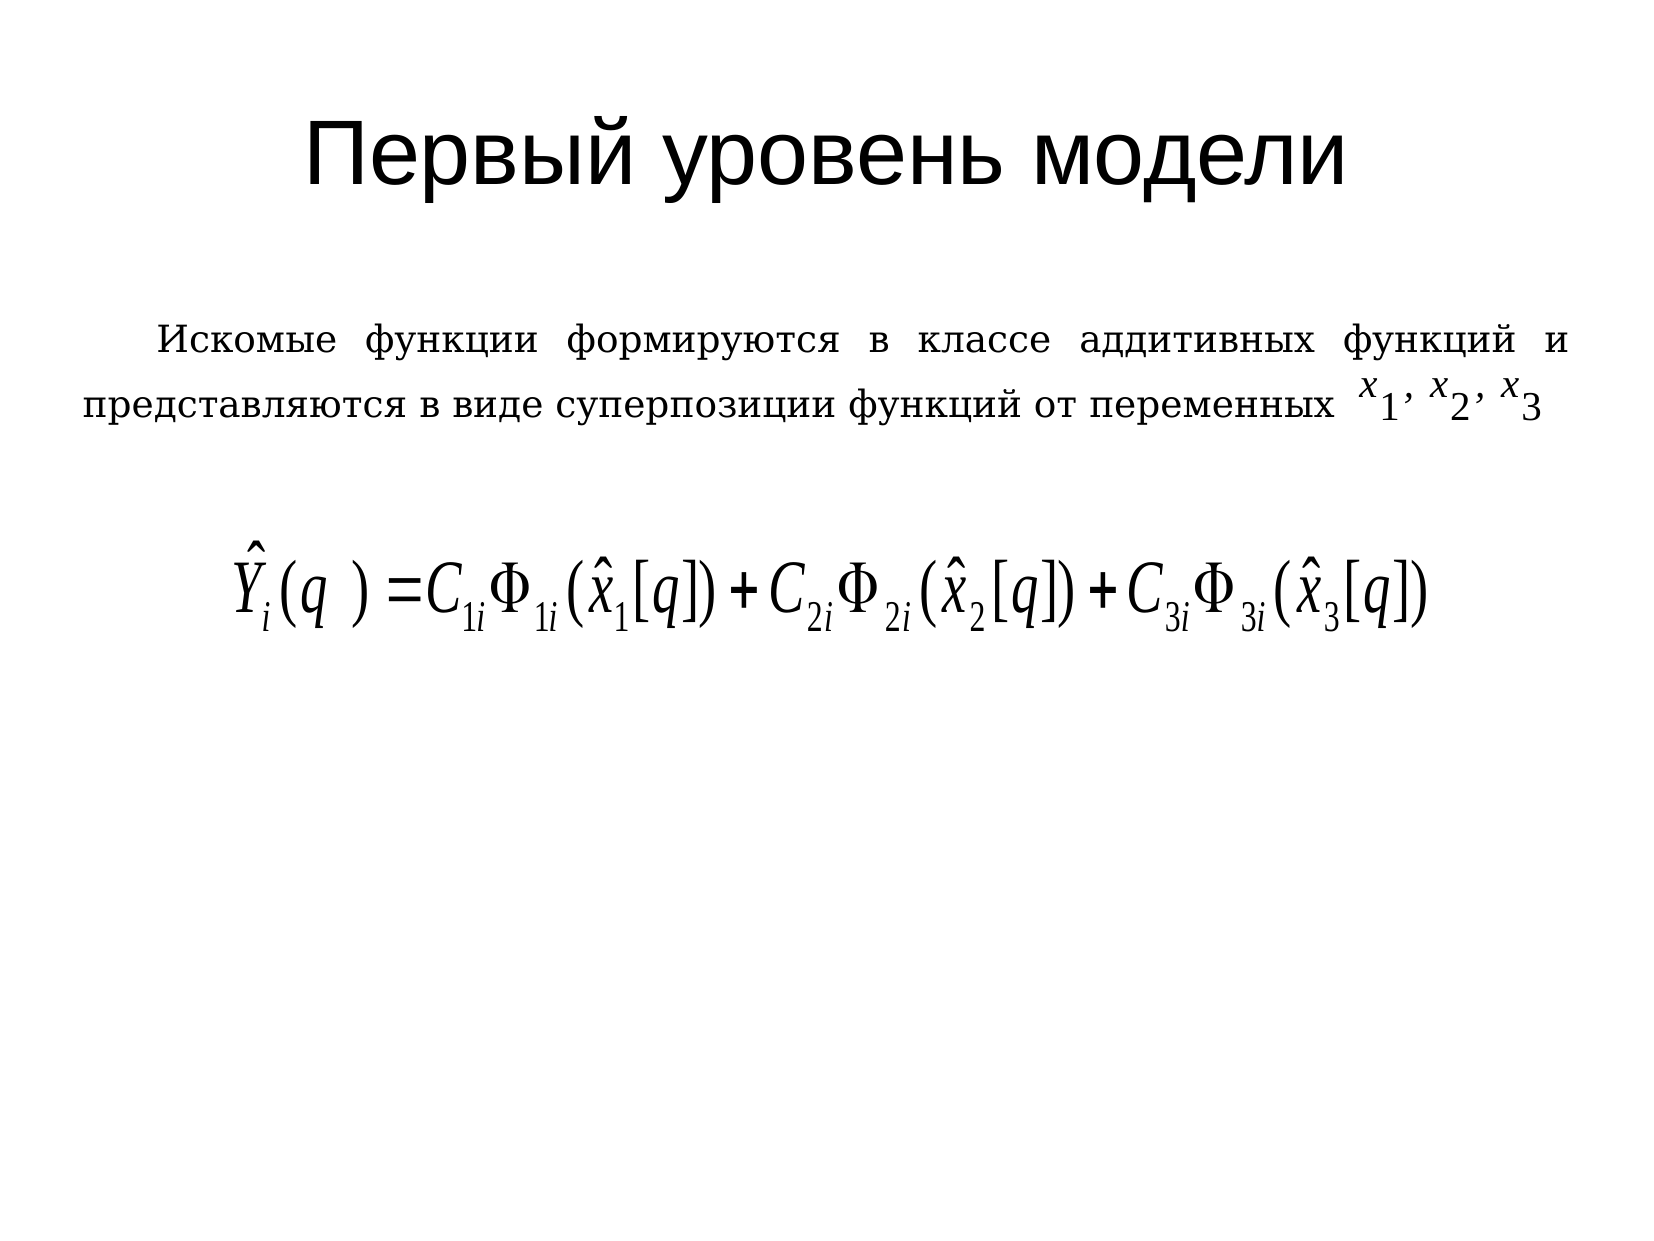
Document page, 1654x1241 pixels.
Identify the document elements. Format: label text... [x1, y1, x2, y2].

list Искомые функции формируются в классе аддитивных функций и представляются в виде суперпозиции функций от переменных [82, 296, 1571, 1016]
chart [1350, 360, 1551, 430]
picture [226, 525, 1441, 657]
title Первый уровень модели [82, 49, 1571, 257]
